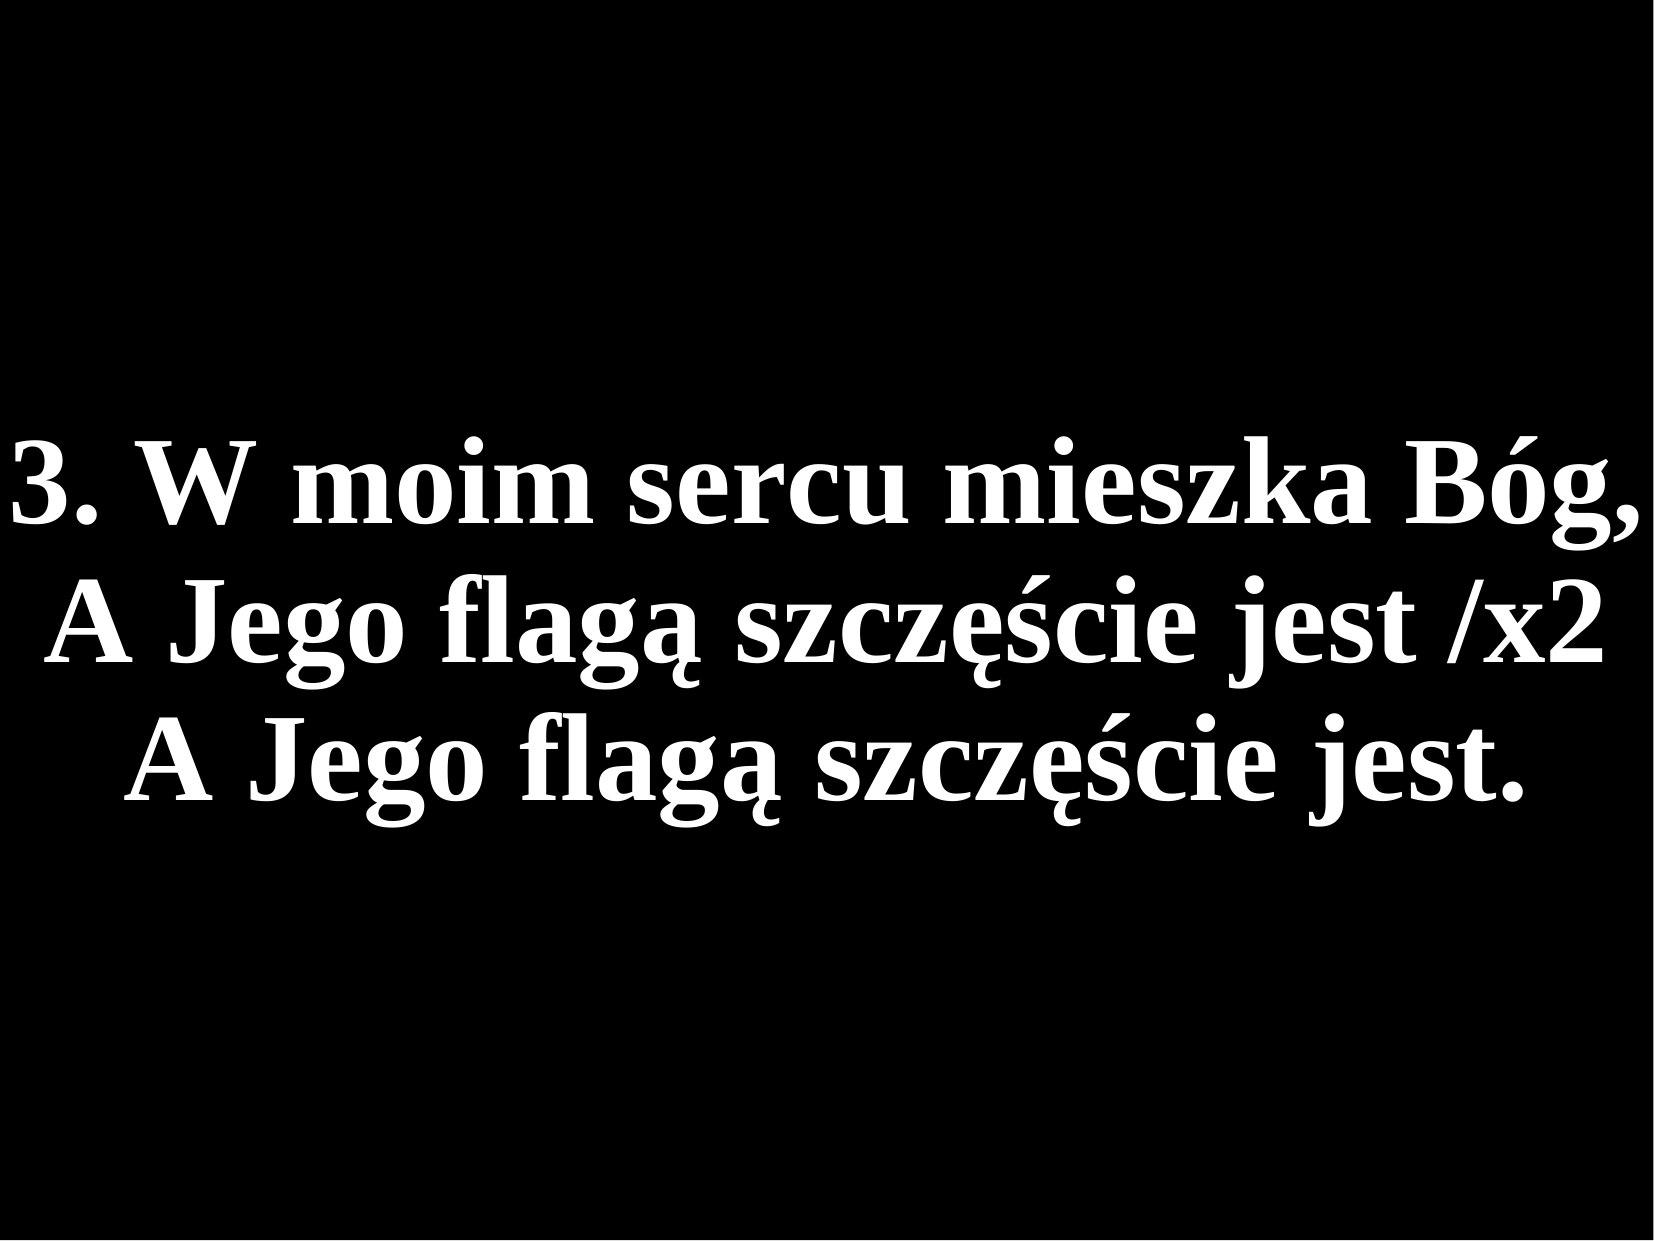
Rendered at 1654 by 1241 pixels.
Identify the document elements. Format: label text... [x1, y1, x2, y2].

title 3. W moim sercu mieszka Bóg, A Jego flagą szczęście jest /x2 A Jego flagą szczęście jest. [0, 0, 1654, 1241]
